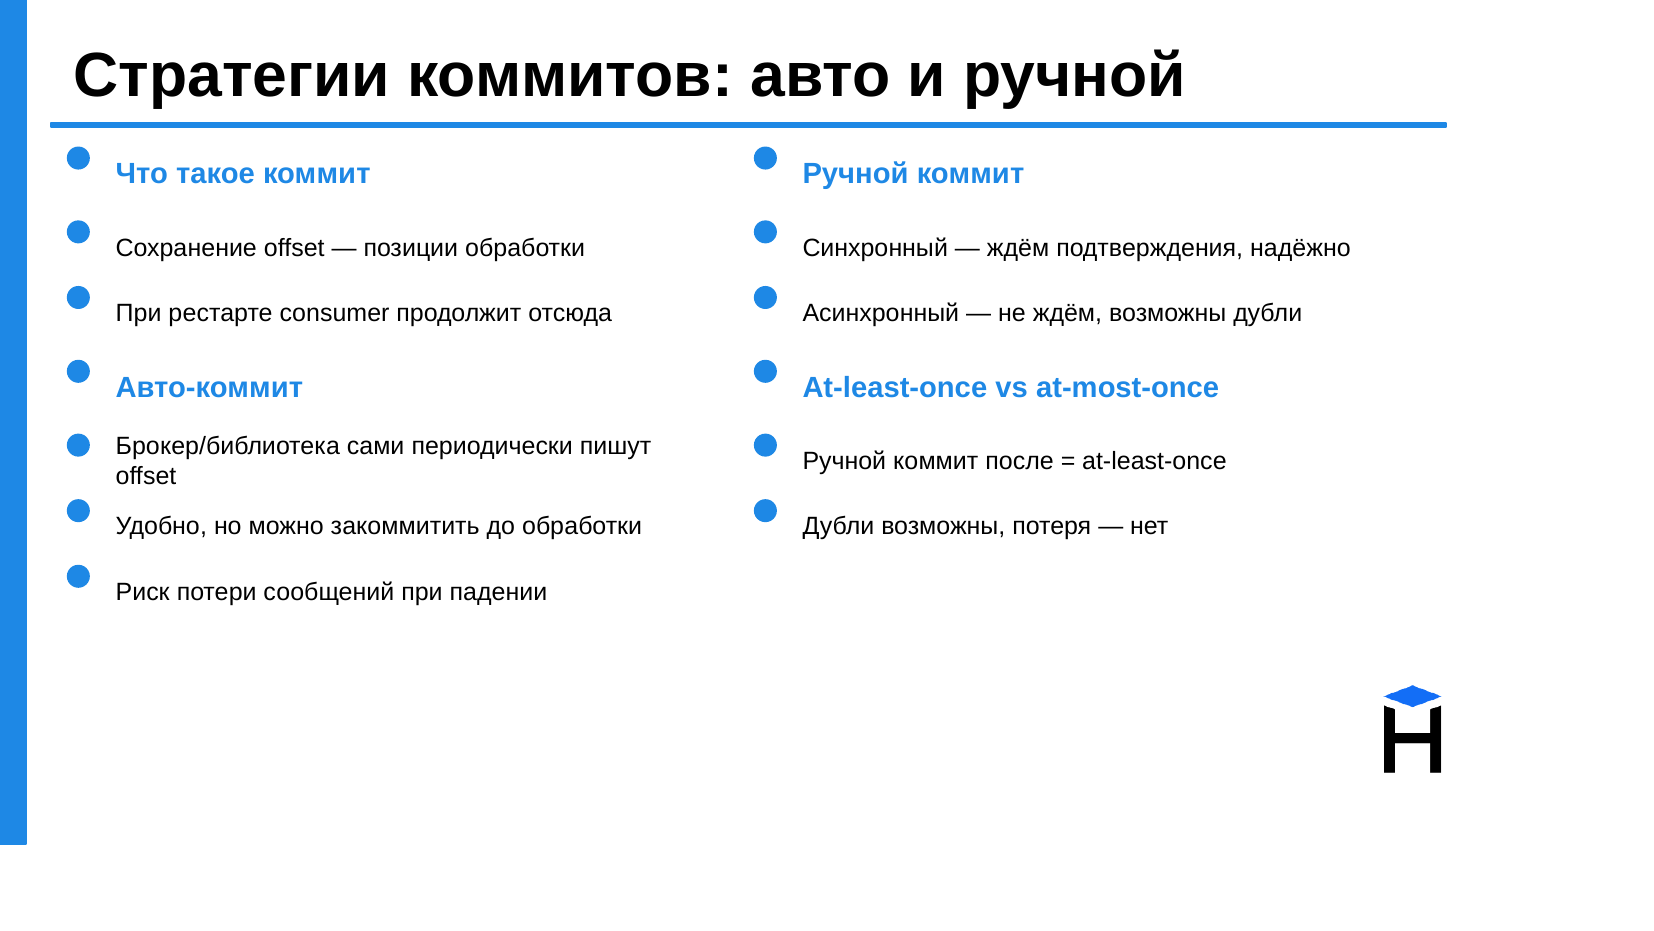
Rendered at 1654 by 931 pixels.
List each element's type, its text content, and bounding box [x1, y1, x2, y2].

text_box Риск потери сообщений при падении [100, 552, 716, 629]
text_box Синхронный — ждём подтверждения, надёжно [787, 208, 1403, 273]
text_box [754, 287, 776, 308]
text_box Ручной коммит [787, 134, 1403, 208]
text_box Асинхронный — не ждём, возможны дубли [787, 273, 1403, 347]
text_box Что такое коммит [100, 134, 716, 208]
text_box При рестарте consumer продолжит отсюда [100, 273, 716, 347]
text_box [67, 434, 89, 456]
text_box [0, 0, 26, 844]
text_box At-least-once vs at-most-once [787, 347, 1403, 421]
text_box [754, 147, 776, 169]
text_box Ручной коммит после = at-least-once [787, 421, 1403, 487]
text_box [67, 500, 89, 522]
text_box [67, 287, 89, 308]
text_box Стратегии коммитов: авто и ручной [58, 26, 1409, 117]
picture [1383, 685, 1442, 773]
text_box [67, 360, 89, 382]
text_box Дубли возможны, потеря — нет [787, 487, 1403, 563]
text_box Удобно, но можно закоммитить до обработки [100, 487, 716, 552]
text_box [754, 221, 776, 243]
text_box [67, 565, 89, 587]
text_box [754, 500, 776, 522]
text_box [67, 221, 89, 243]
text_box [754, 360, 776, 382]
text_box Авто-коммит [100, 347, 716, 421]
text_box [51, 122, 1447, 128]
text_box [67, 147, 89, 169]
text_box Брокер/библиотека сами периодически пишут offset [100, 421, 716, 487]
text_box Сохранение offset — позиции обработки [100, 208, 716, 273]
text_box [754, 434, 776, 456]
